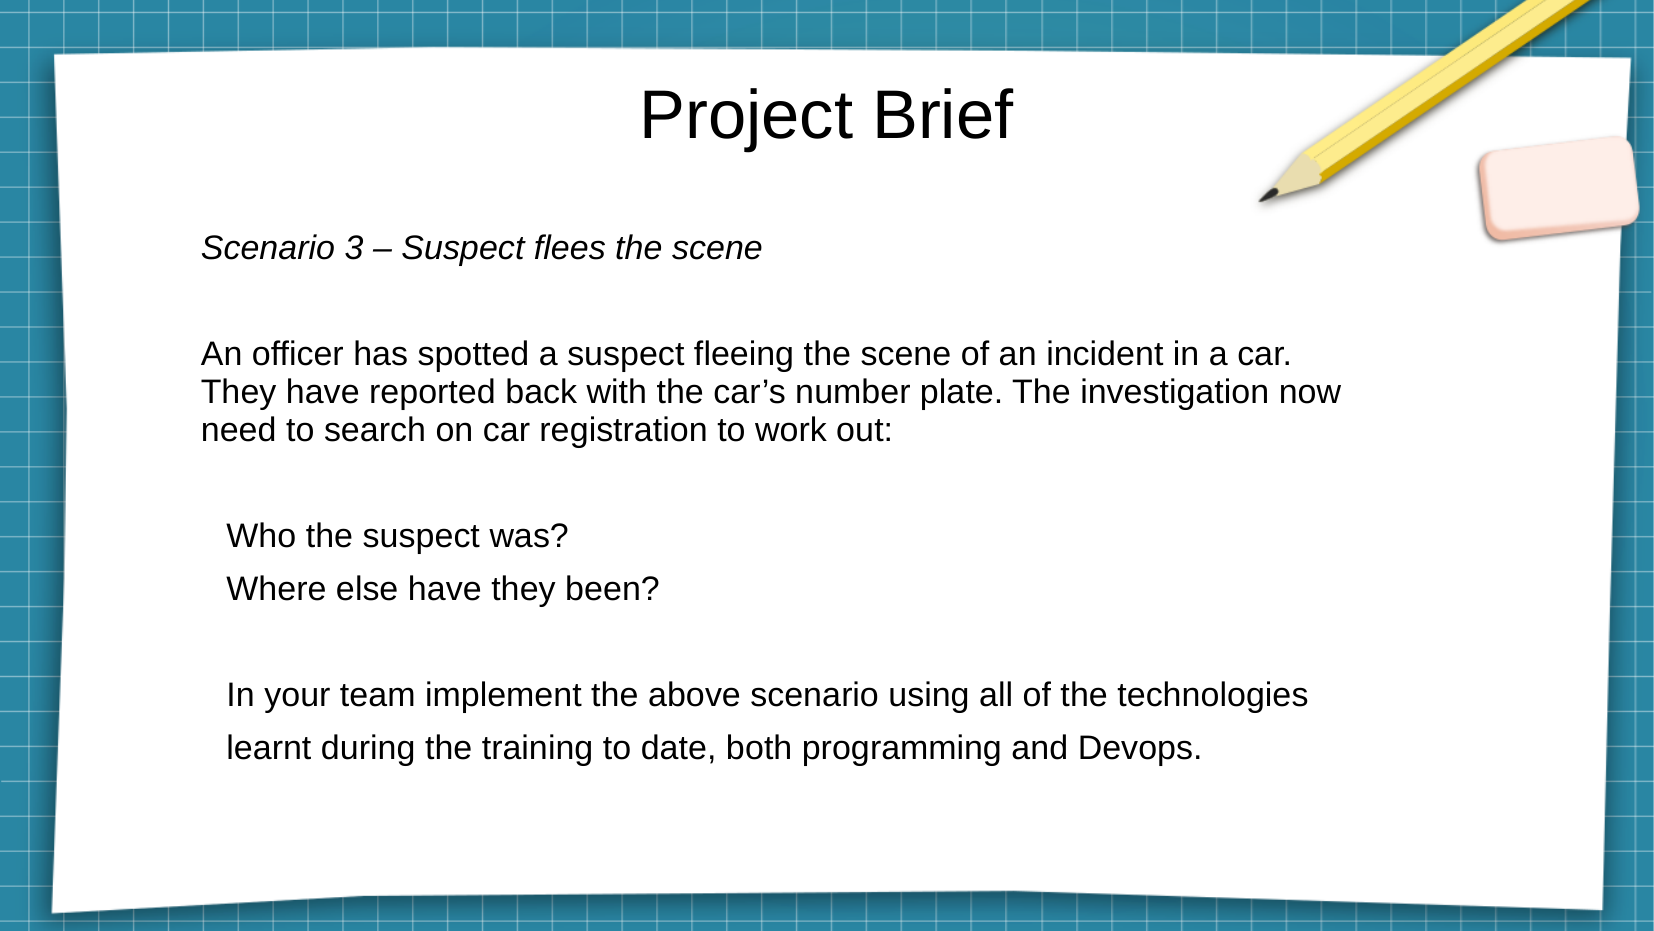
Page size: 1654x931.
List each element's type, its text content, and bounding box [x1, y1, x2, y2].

picture [0, 0, 1654, 931]
title Project Brief [82, 37, 1571, 193]
list Scenario 3 – Suspect flees the scene An officer has spotted a suspect fleeing the scene of an incident in a car. They have reported back with the car’s number plate. The investigation now need to search on car registration to work out: Who the suspect was? Where else have they been? In your team implement the above scenario using all of the technologies learnt during the training to date, both programming and Devops. [200, 228, 1359, 768]
